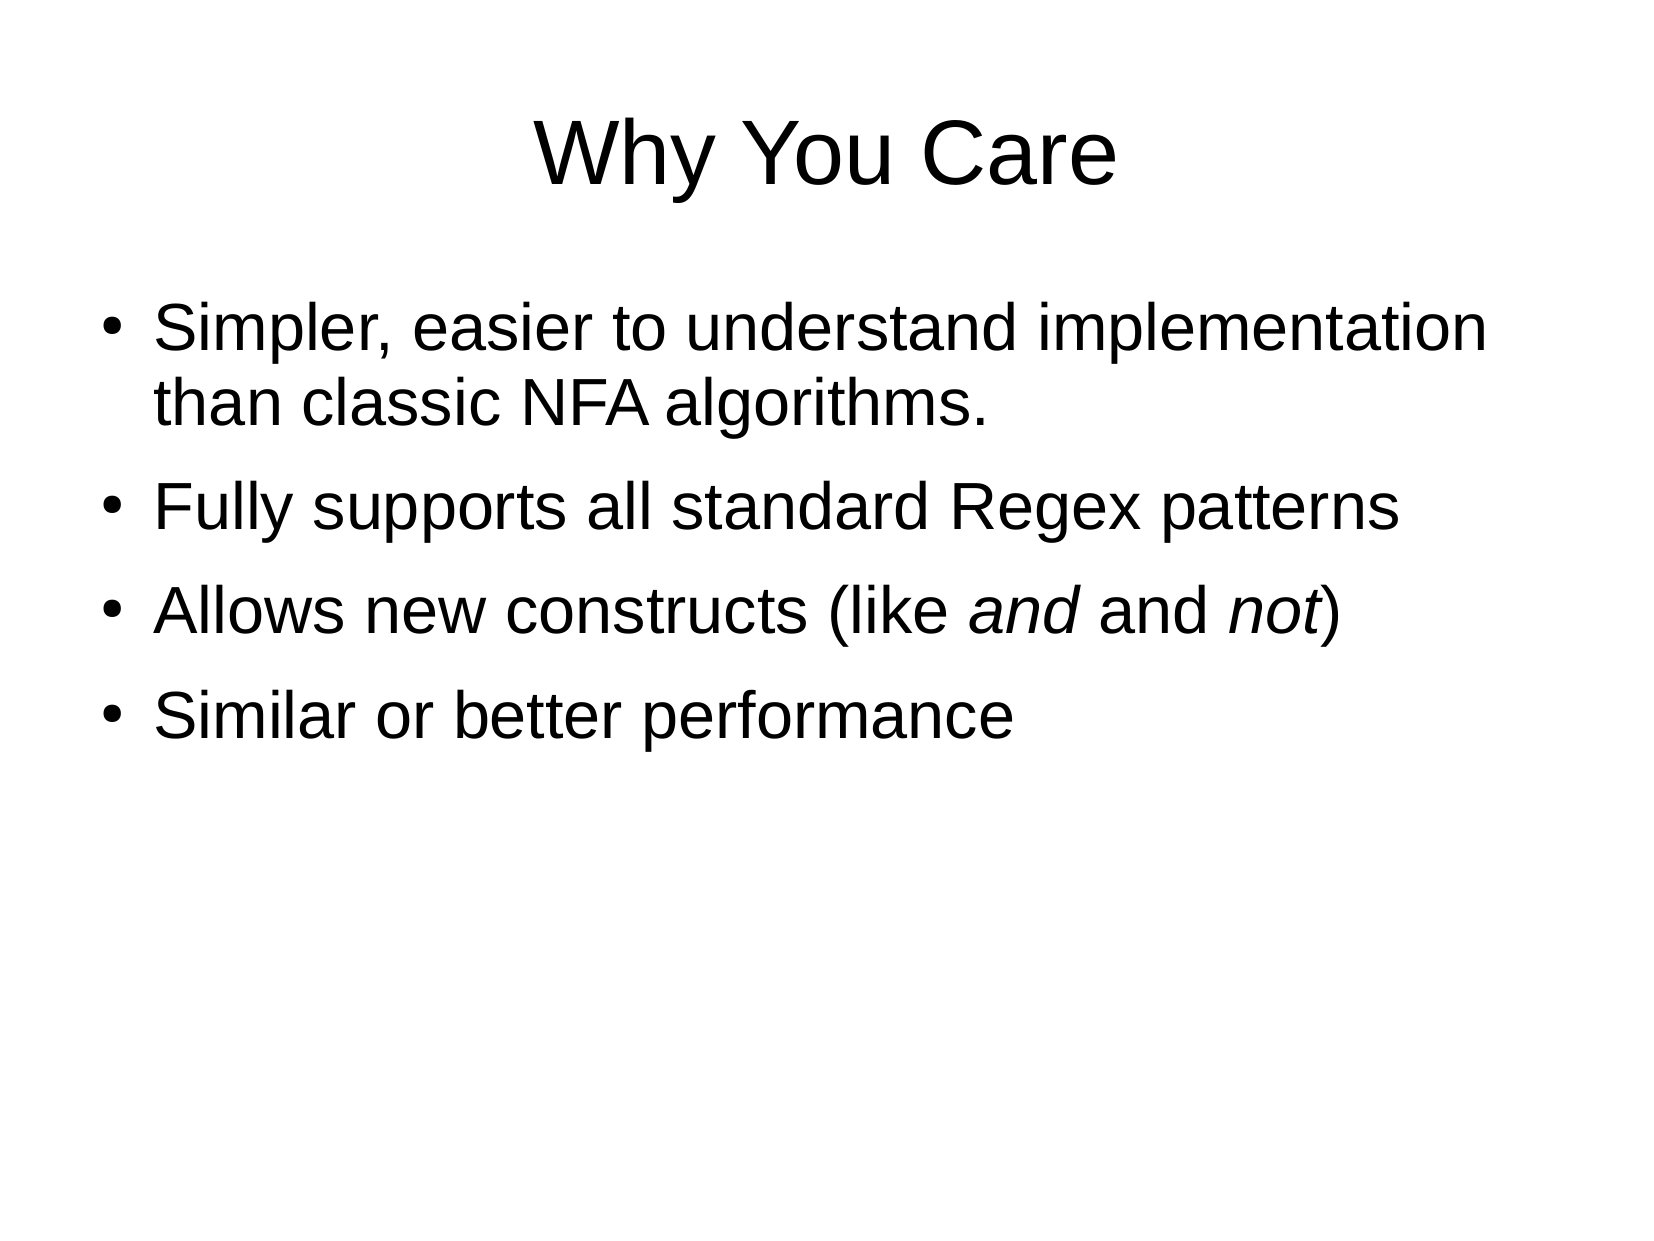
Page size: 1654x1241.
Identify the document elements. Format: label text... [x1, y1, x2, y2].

title Why You Care [82, 49, 1571, 257]
list Simpler, easier to understand implementation than classic NFA algorithms. Fully supports all standard Regex patterns Allows new constructs (like and and not) Similar or better performance [82, 290, 1571, 1010]
